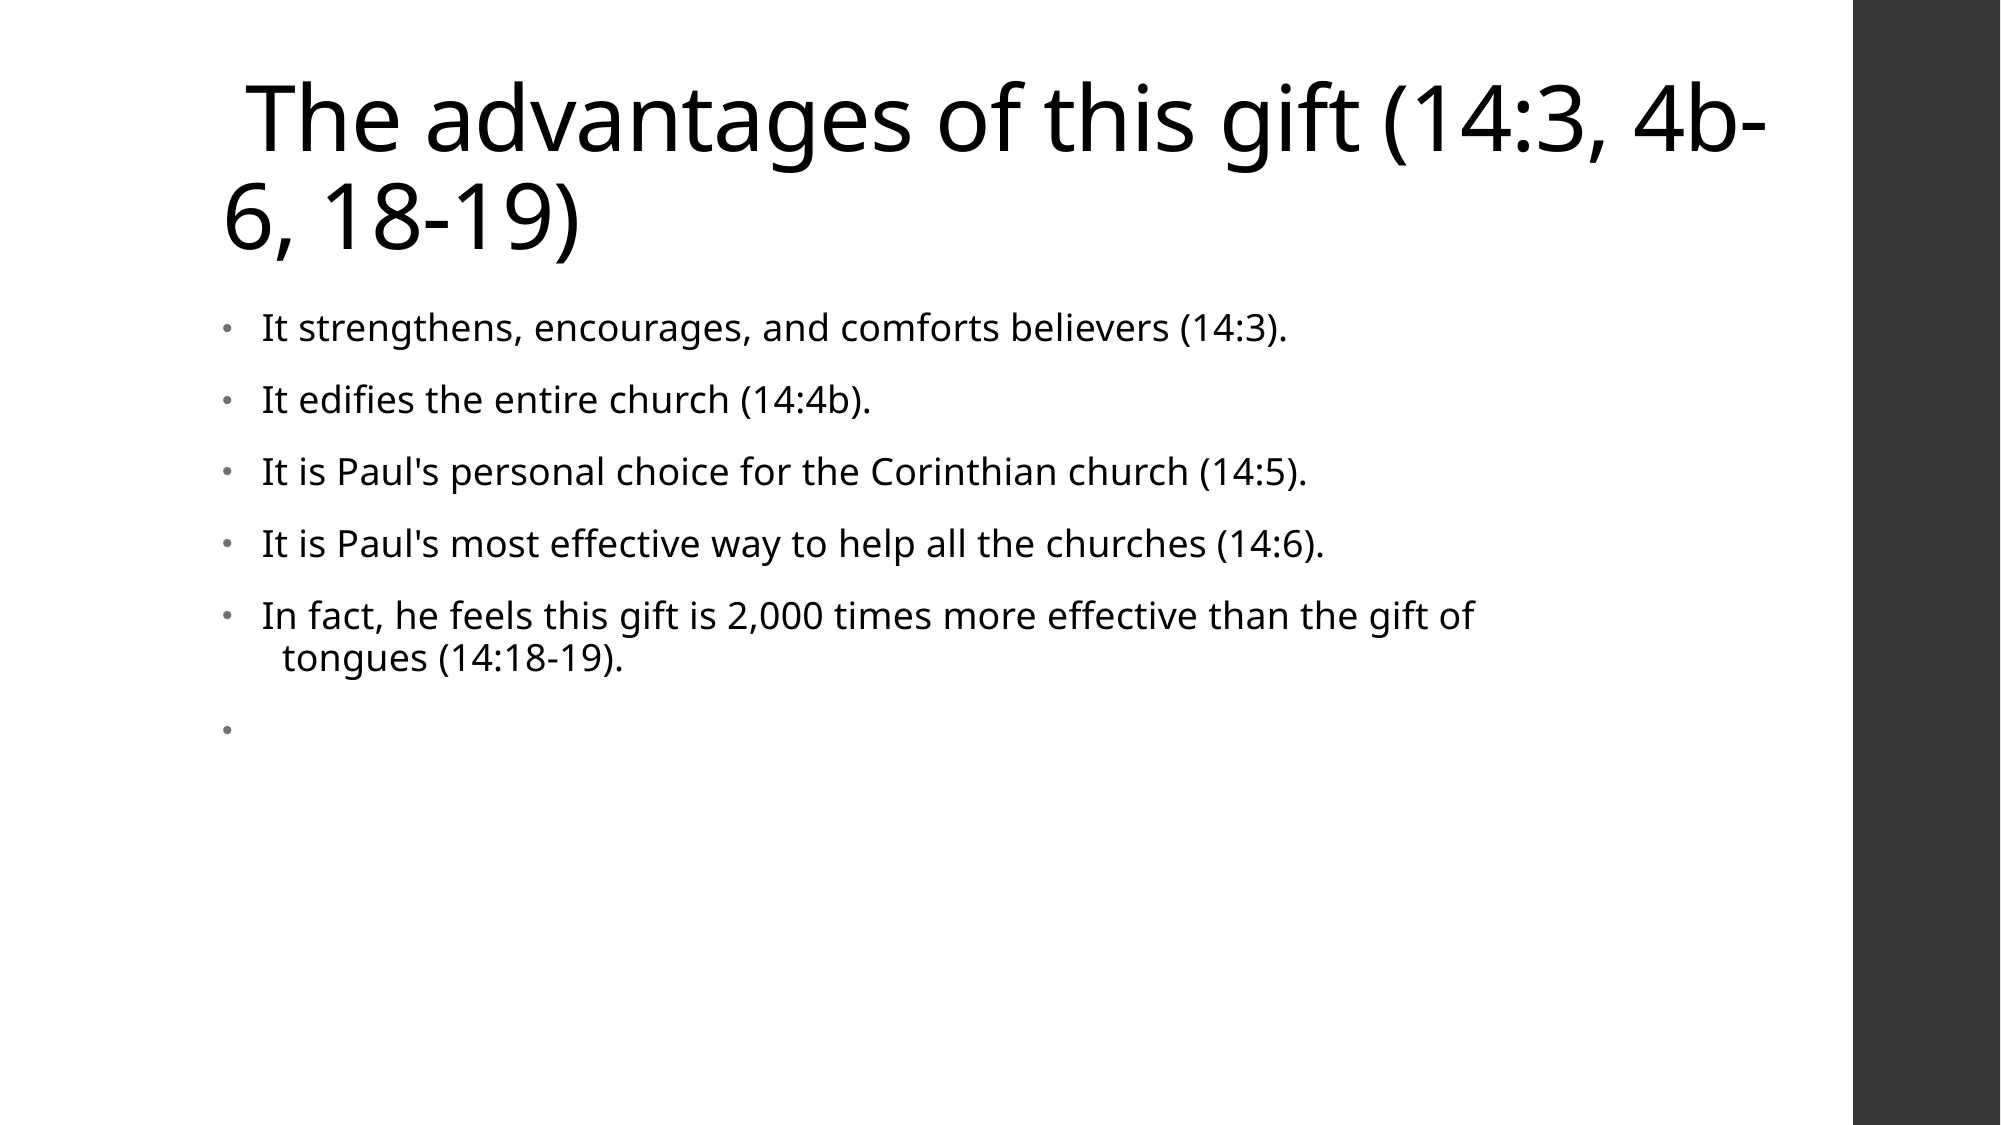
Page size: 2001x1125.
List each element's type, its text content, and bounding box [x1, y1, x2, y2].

list It strengthens, encourages, and comforts believers (14:3). It edifies the entire church (14:4b). It is Paul's personal choice for the Corinthian church (14:5). It is Paul's most effective way to help all the churches (14:6). In fact, he feels this gift is 2,000 times more effective than the gift of tongues (14:18-19). [206, 299, 1617, 1014]
title The advantages of this gift (14:3, 4b-6, 18-19) [206, 60, 1797, 278]
